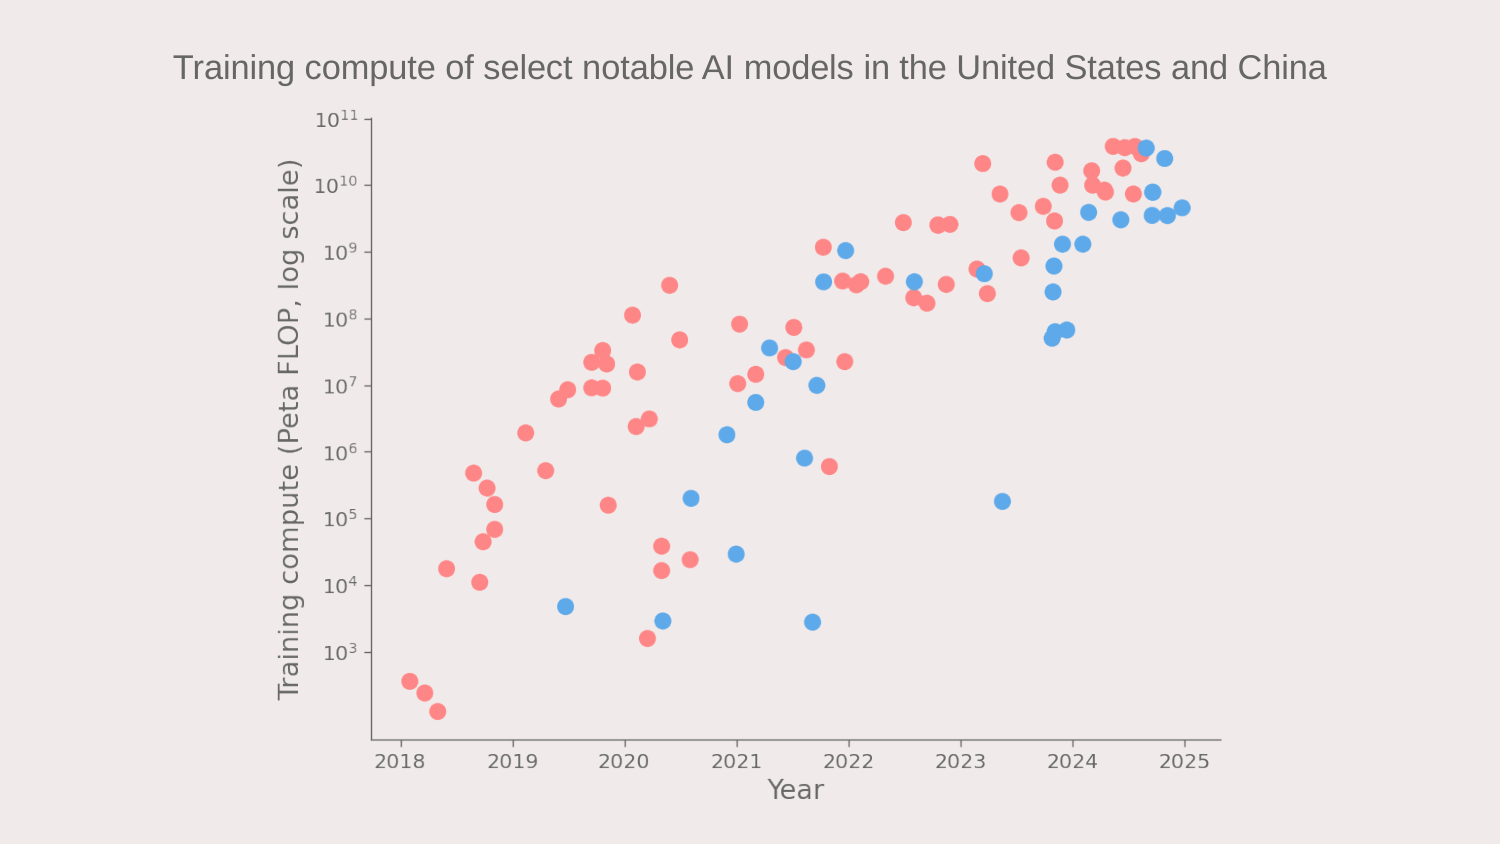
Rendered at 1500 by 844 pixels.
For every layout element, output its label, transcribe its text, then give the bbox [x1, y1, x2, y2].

text_box Training compute of select notable AI models in the United States and China [92, 16, 1408, 102]
picture [257, 87, 1243, 828]
